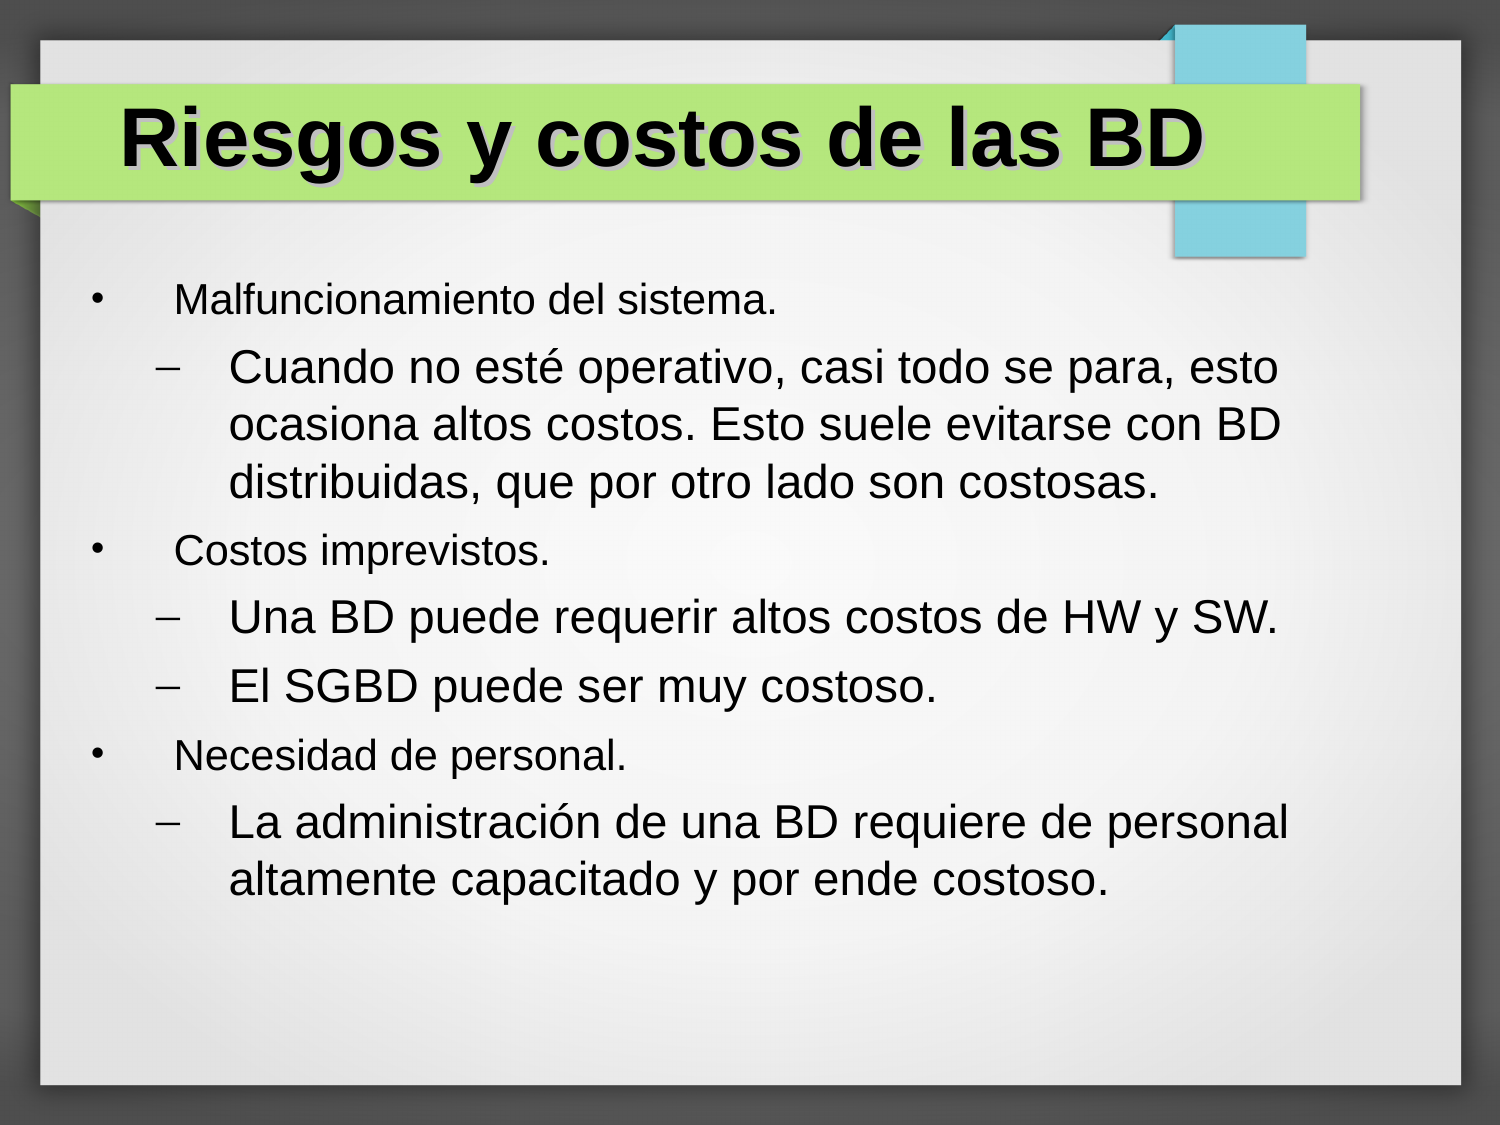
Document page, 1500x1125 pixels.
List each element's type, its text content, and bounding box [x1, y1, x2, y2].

title Riesgos y costos de las BD [75, 85, 1300, 193]
picture [0, 0, 1500, 1125]
list Malfuncionamiento del sistema. Cuando no esté operativo, casi todo se para, esto ocasiona altos costos. Esto suele evitarse con BD distribuidas, que por otro lado son costosas. Costos imprevistos. Una BD puede requerir altos costos de HW y SW. El SGBD puede ser muy costoso. Necesidad de personal. La administración de una BD requiere de personal altamente capacitado y por ende costoso. [75, 267, 1426, 921]
